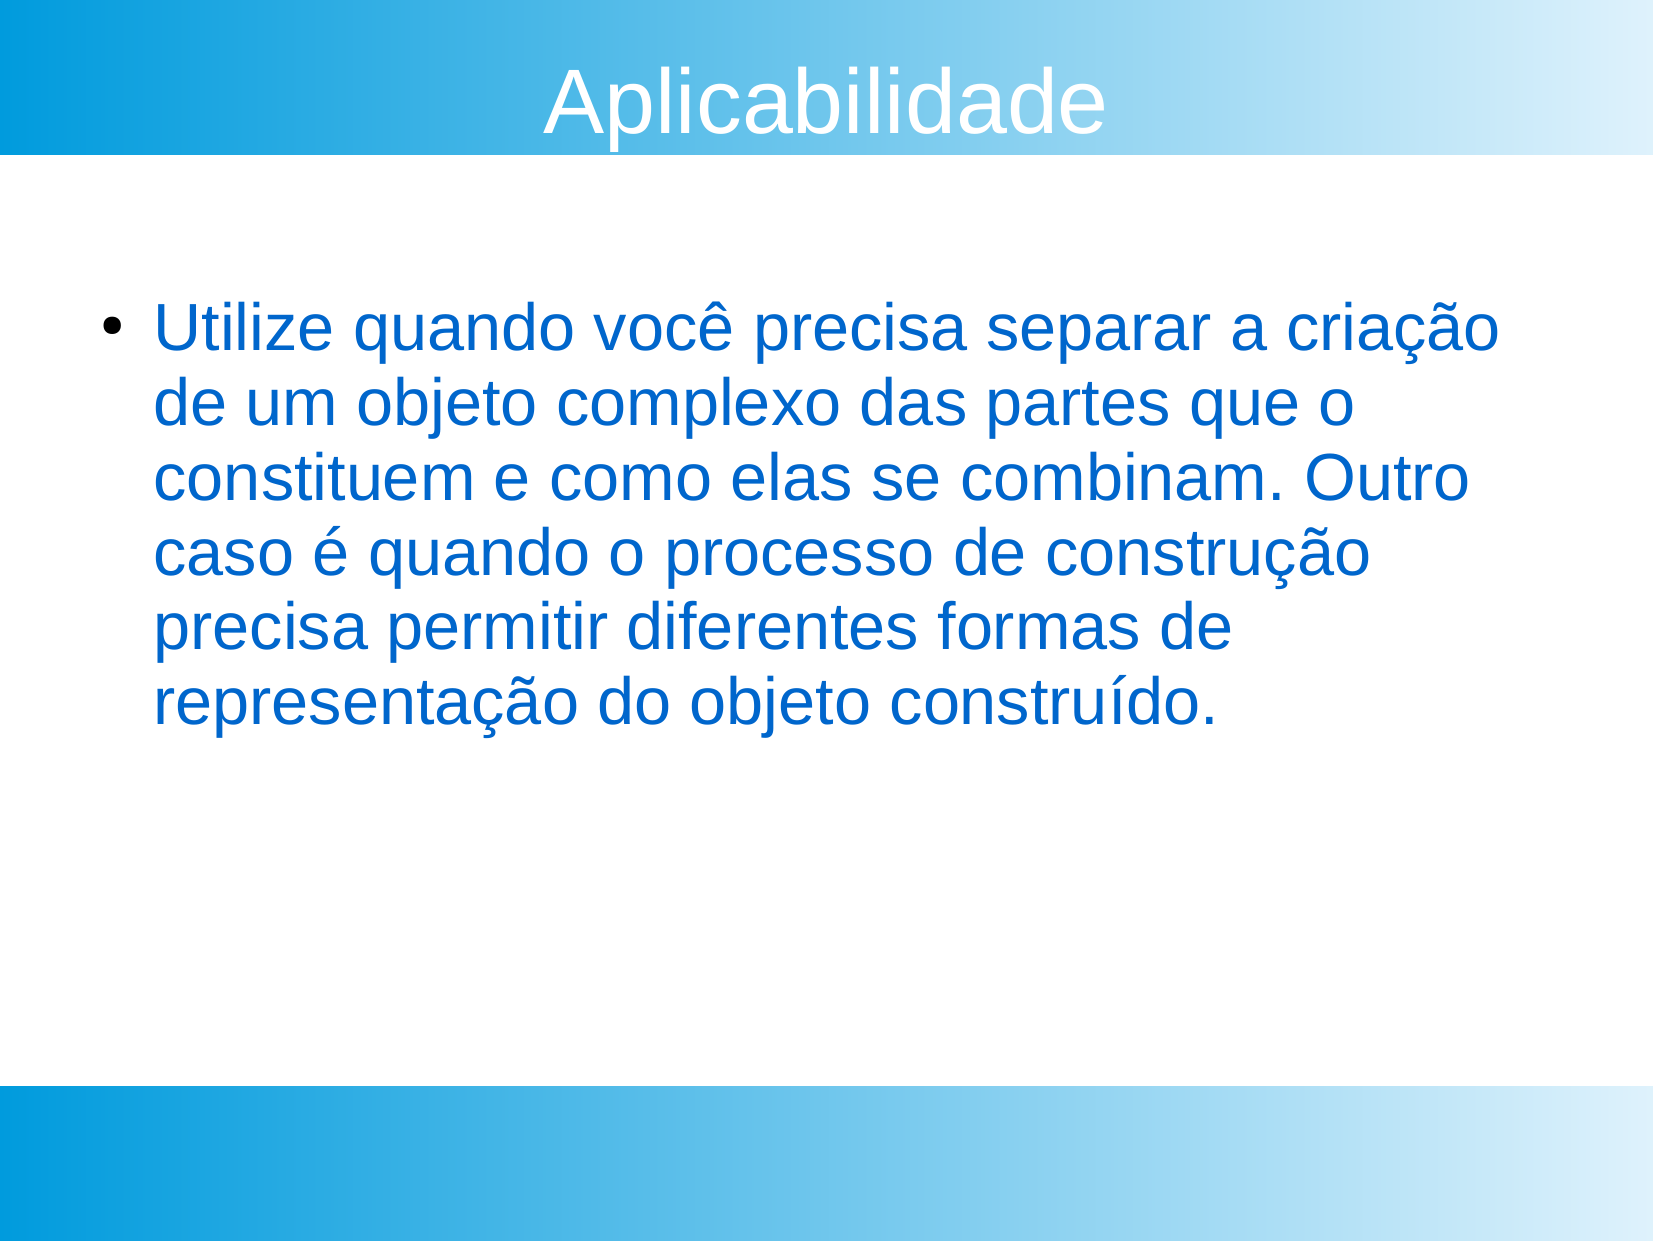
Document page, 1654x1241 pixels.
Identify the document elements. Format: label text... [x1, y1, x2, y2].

list Utilize quando você precisa separar a criação de um objeto complexo das partes que o constituem e como elas se combinam. Outro caso é quando o processo de construção precisa permitir diferentes formas de representação do objeto construído. [82, 290, 1571, 1010]
title Aplicabilidade [82, 49, 1571, 155]
